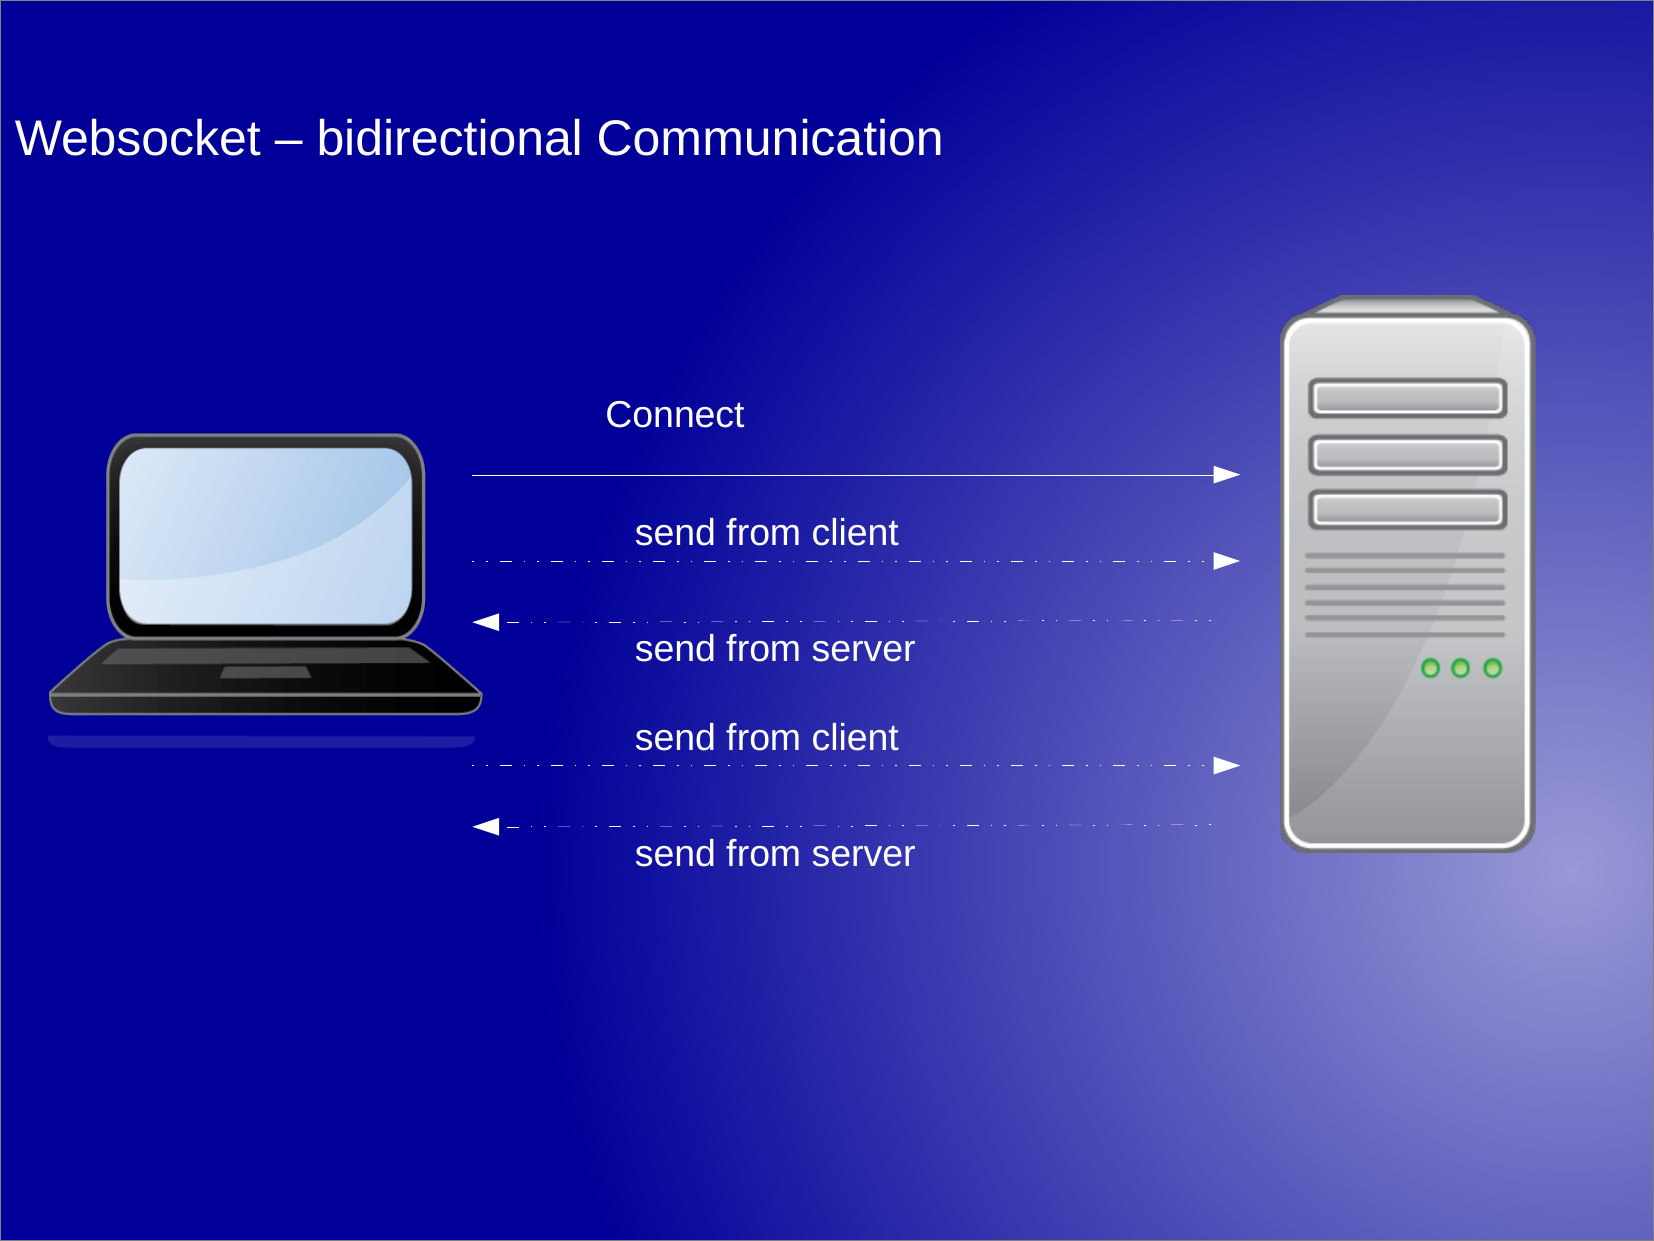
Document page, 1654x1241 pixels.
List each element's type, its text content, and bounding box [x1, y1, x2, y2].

text_box Websocket – bidirectional Communication [0, 102, 1654, 266]
text_box Connect [590, 386, 1004, 443]
text_box send from client [620, 708, 1004, 766]
text_box send from server [620, 620, 1004, 677]
text_box send from server [620, 824, 1004, 882]
picture [1280, 295, 1536, 854]
text_box send from client [620, 504, 1004, 562]
picture [29, 413, 502, 768]
